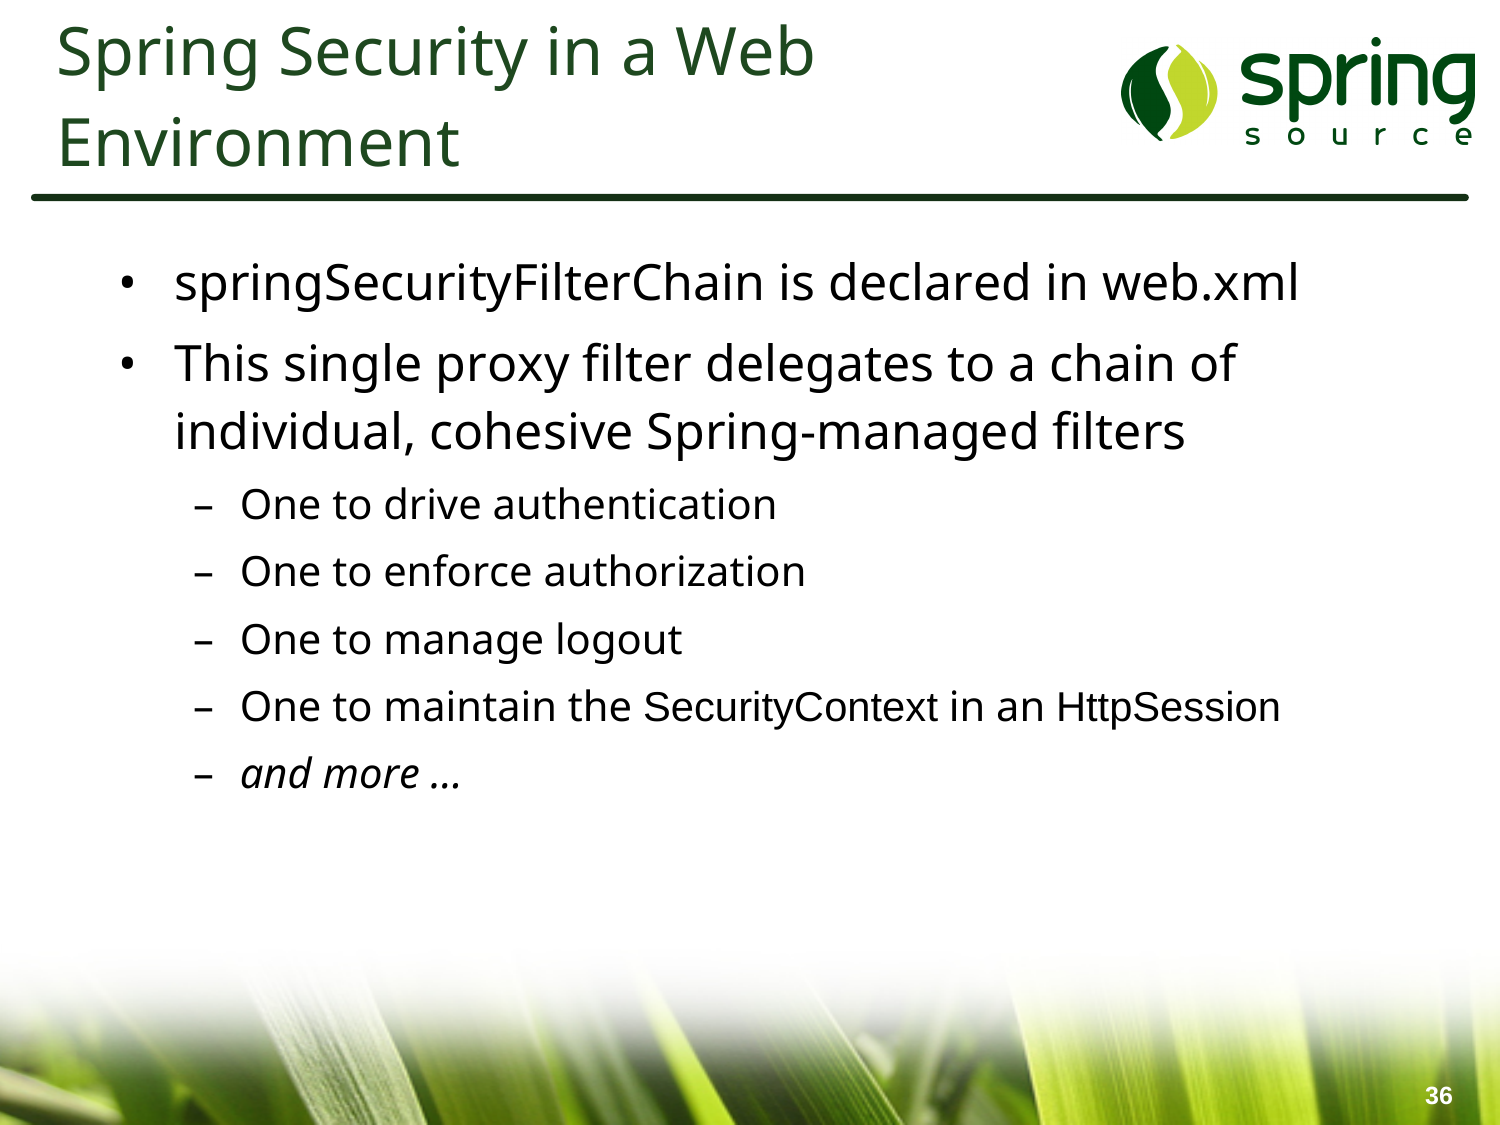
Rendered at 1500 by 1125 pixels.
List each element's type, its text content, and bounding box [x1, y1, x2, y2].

picture [0, 944, 1500, 1125]
picture [1121, 37, 1475, 145]
list springSecurityFilterChain is declared in web.xml This single proxy filter delegates to a chain of individual, cohesive Spring-managed filters One to drive authentication One to enforce authorization One to manage logout One to maintain the SecurityContext in an HttpSession and more ... [103, 239, 1394, 851]
title Spring Security in a Web Environment [56, 14, 1089, 177]
